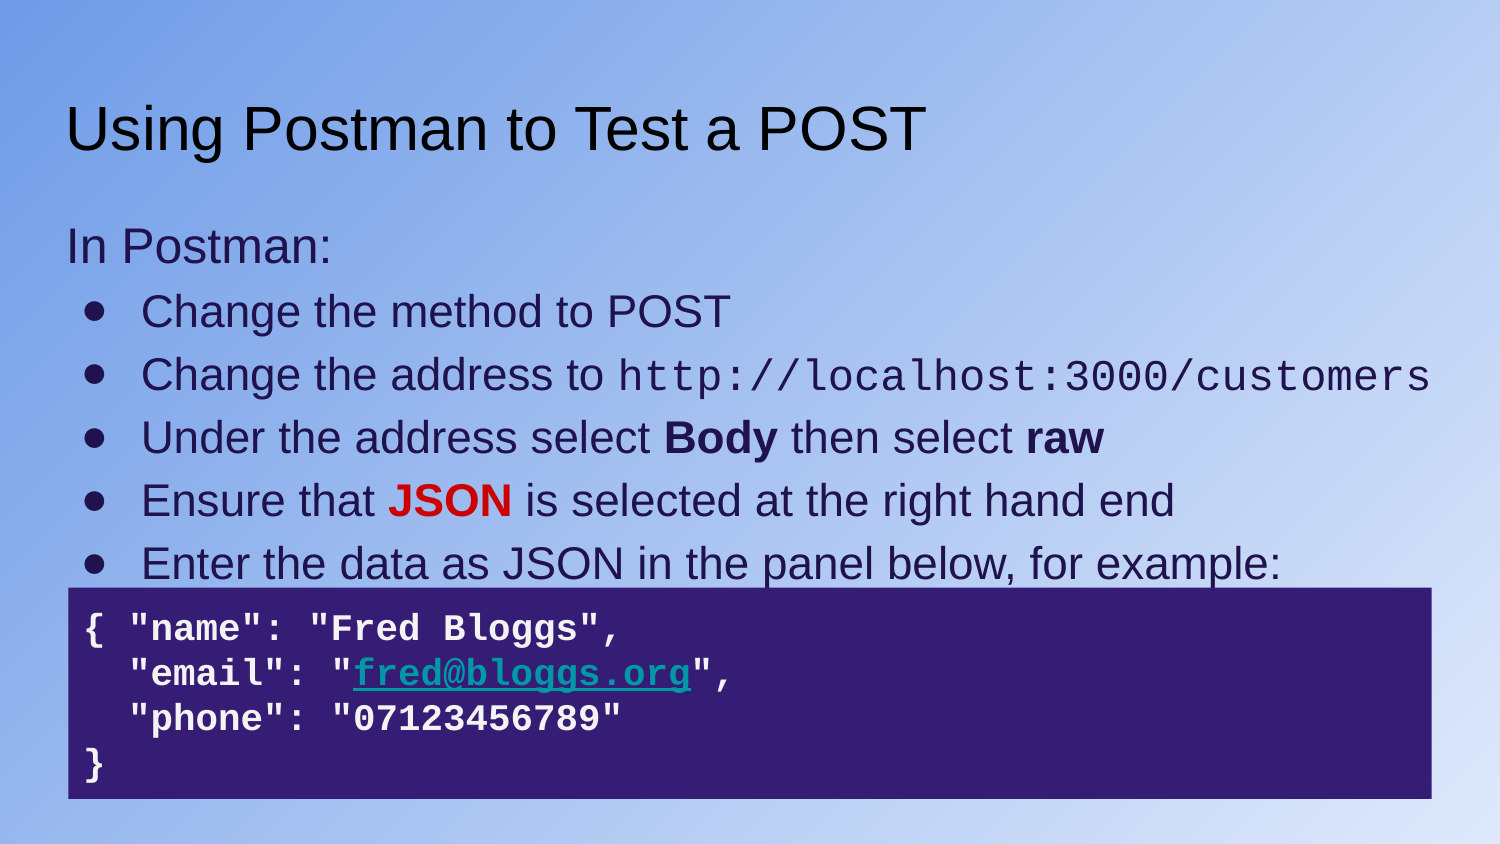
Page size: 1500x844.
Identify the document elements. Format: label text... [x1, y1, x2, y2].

text_box { "name": "Fred Bloggs", "email": "fred@bloggs.org", "phone": "07123456789" } [68, 587, 1432, 799]
text_box In Postman: Change the method to POST Change the address to http://localhost:3000/customers Under the address select Body then select raw Ensure that JSON is selected at the right hand end Enter the data as JSON in the panel below, for example: [51, 189, 1449, 750]
text_box Using Postman to Test a POST [51, 72, 1449, 167]
